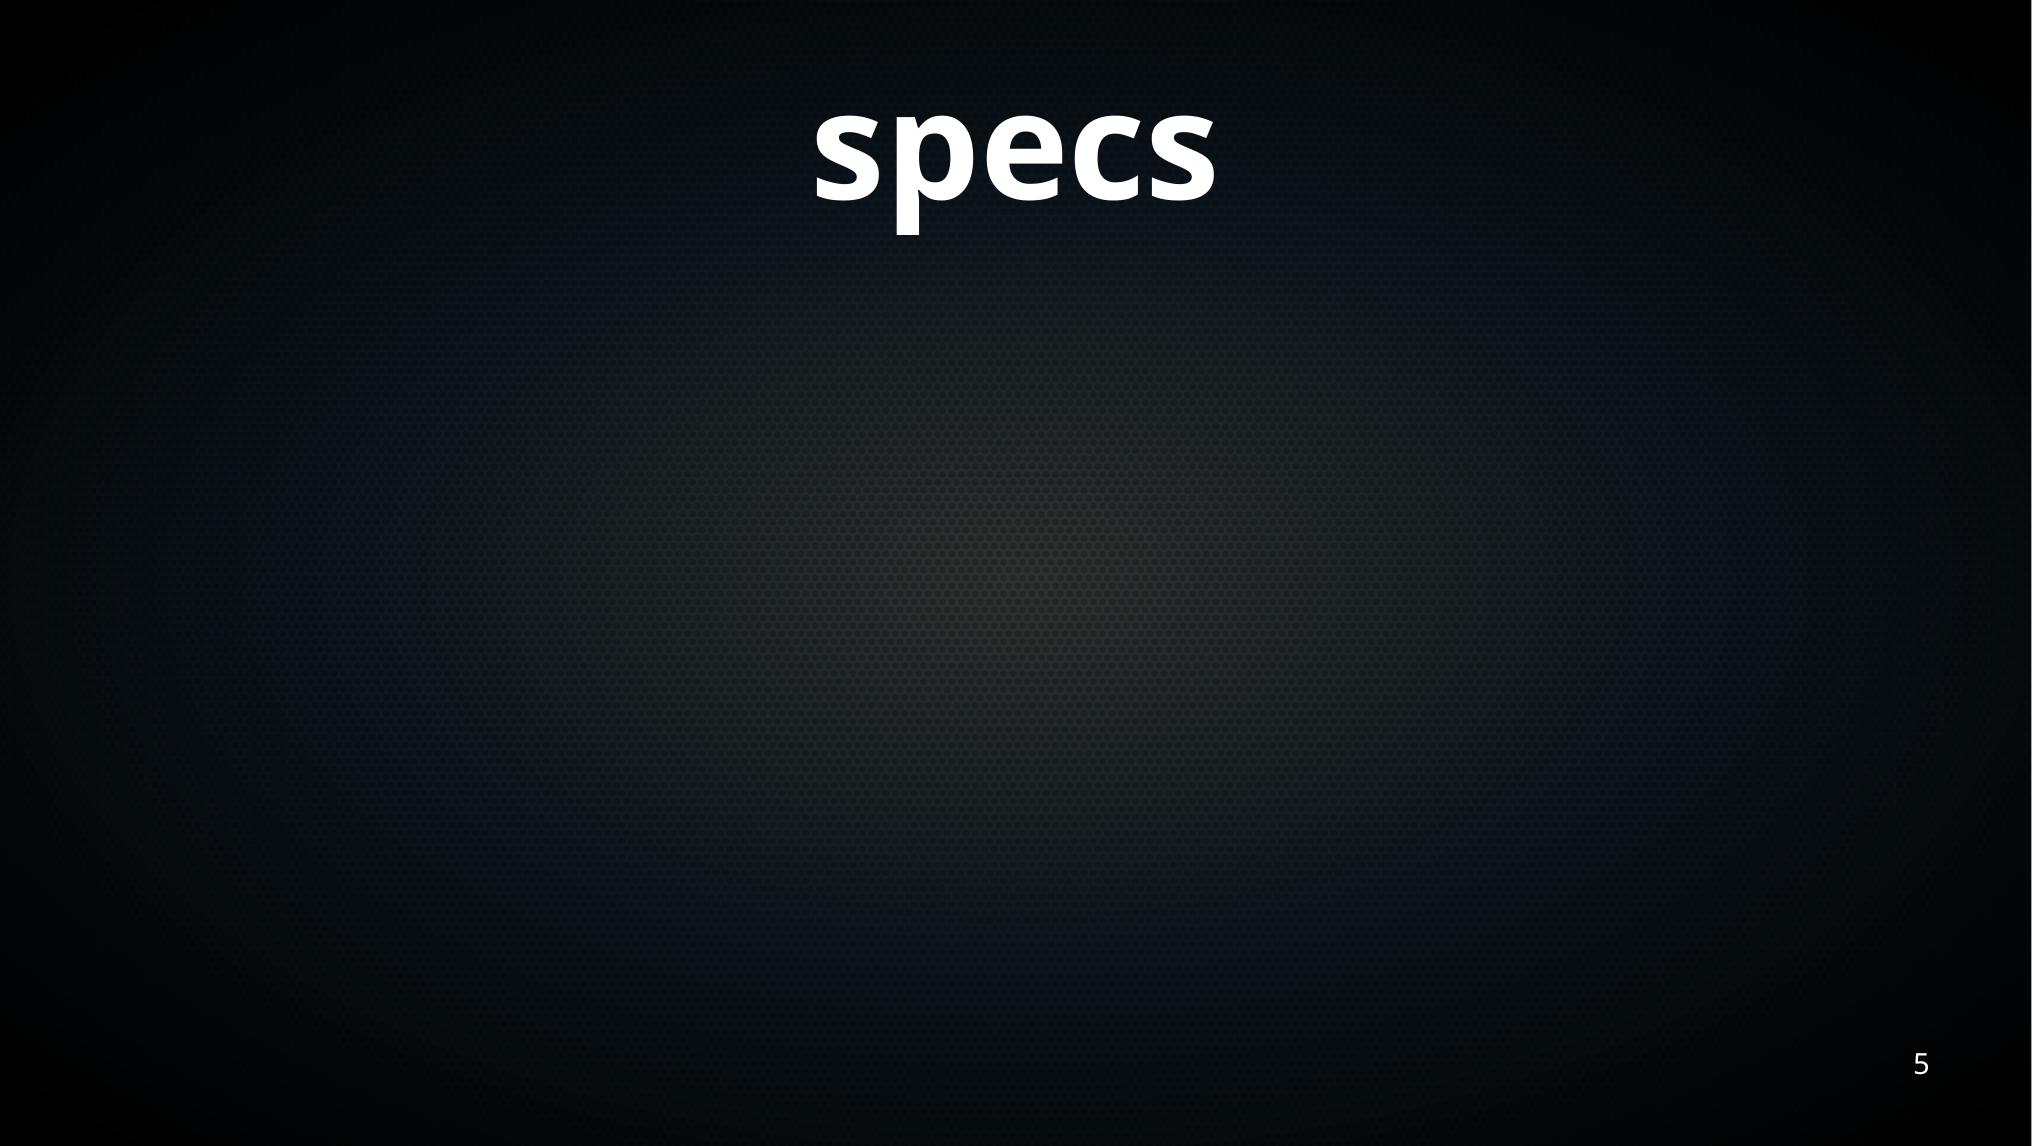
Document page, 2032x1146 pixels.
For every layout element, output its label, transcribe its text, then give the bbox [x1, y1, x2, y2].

title specs [101, 45, 1930, 237]
picture [0, 0, 2032, 1146]
